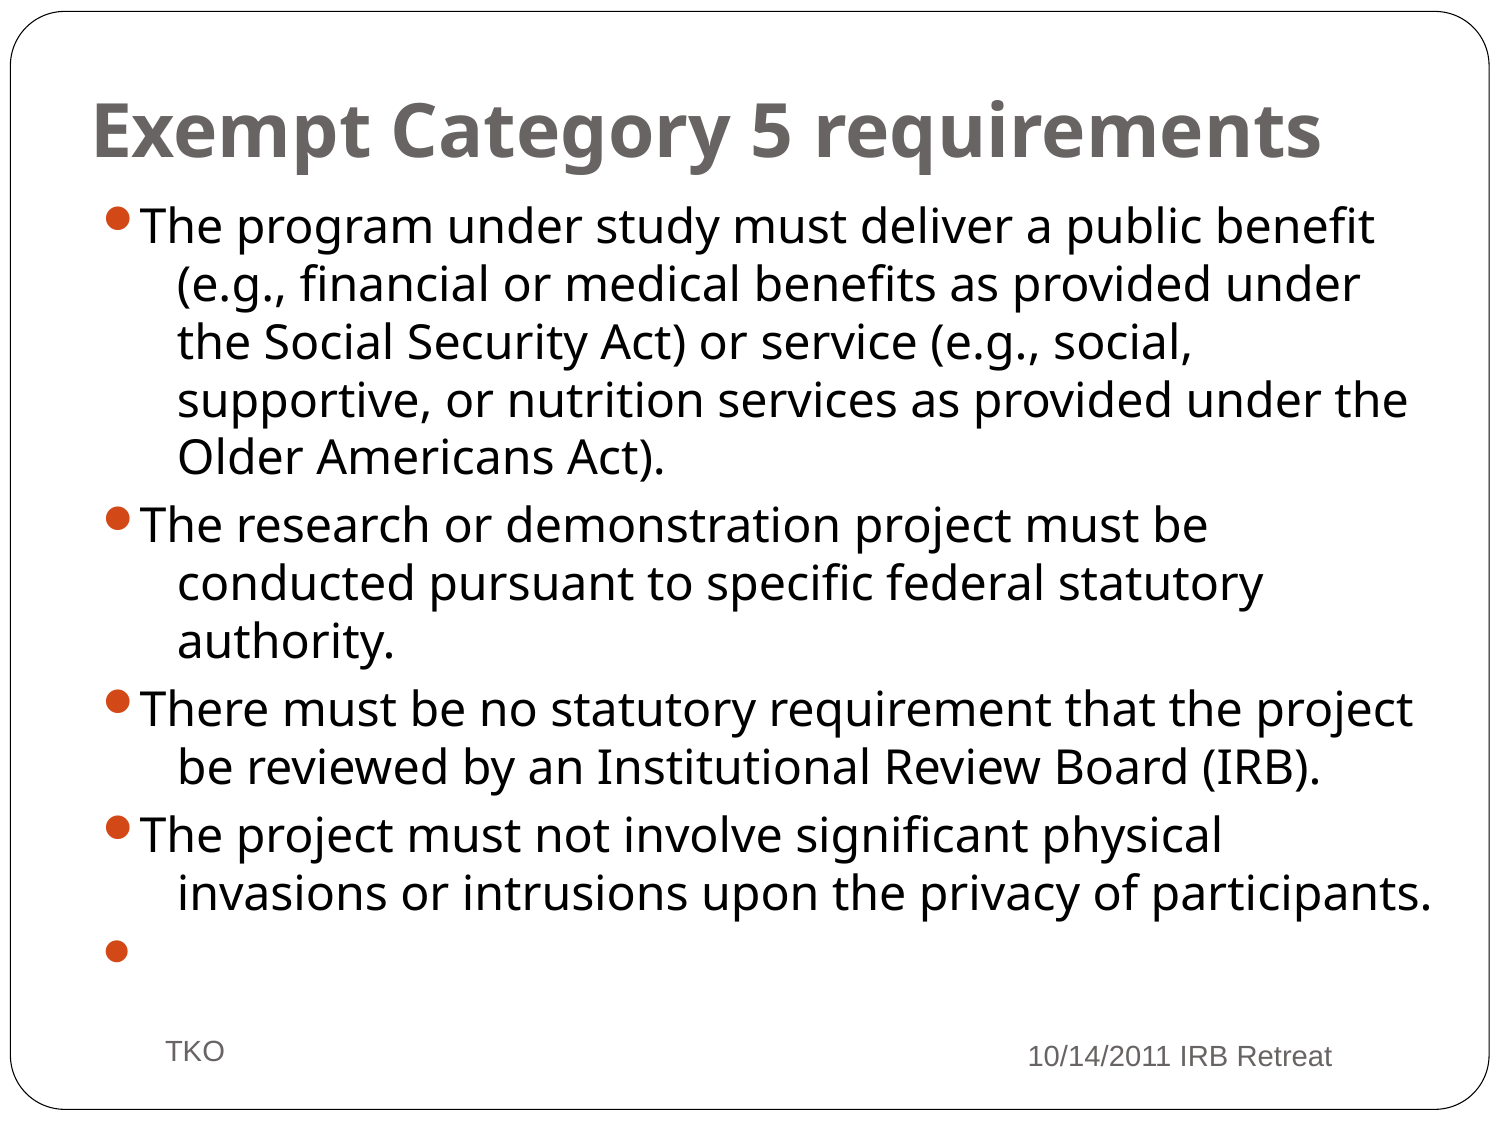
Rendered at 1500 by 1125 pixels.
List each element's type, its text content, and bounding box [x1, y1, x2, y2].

title Exempt Category 5 requirements [75, 50, 1438, 188]
text_box 10/14/2011 IRB Retreat [1012, 1015, 1419, 1094]
list The program under study must deliver a public benefit (e.g., financial or medical benefits as provided under the Social Security Act) or service (e.g., social, supportive, or nutrition services as provided under the Older Americans Act). The research or demonstration project must be conducted pursuant to specific federal statutory authority. There must be no statutory requirement that the project be reviewed by an Institutional Review Board (IRB). The project must not involve significant physical invasions or intrusions upon the privacy of participants. [87, 187, 1451, 1013]
text_box TKO [150, 1012, 801, 1088]
